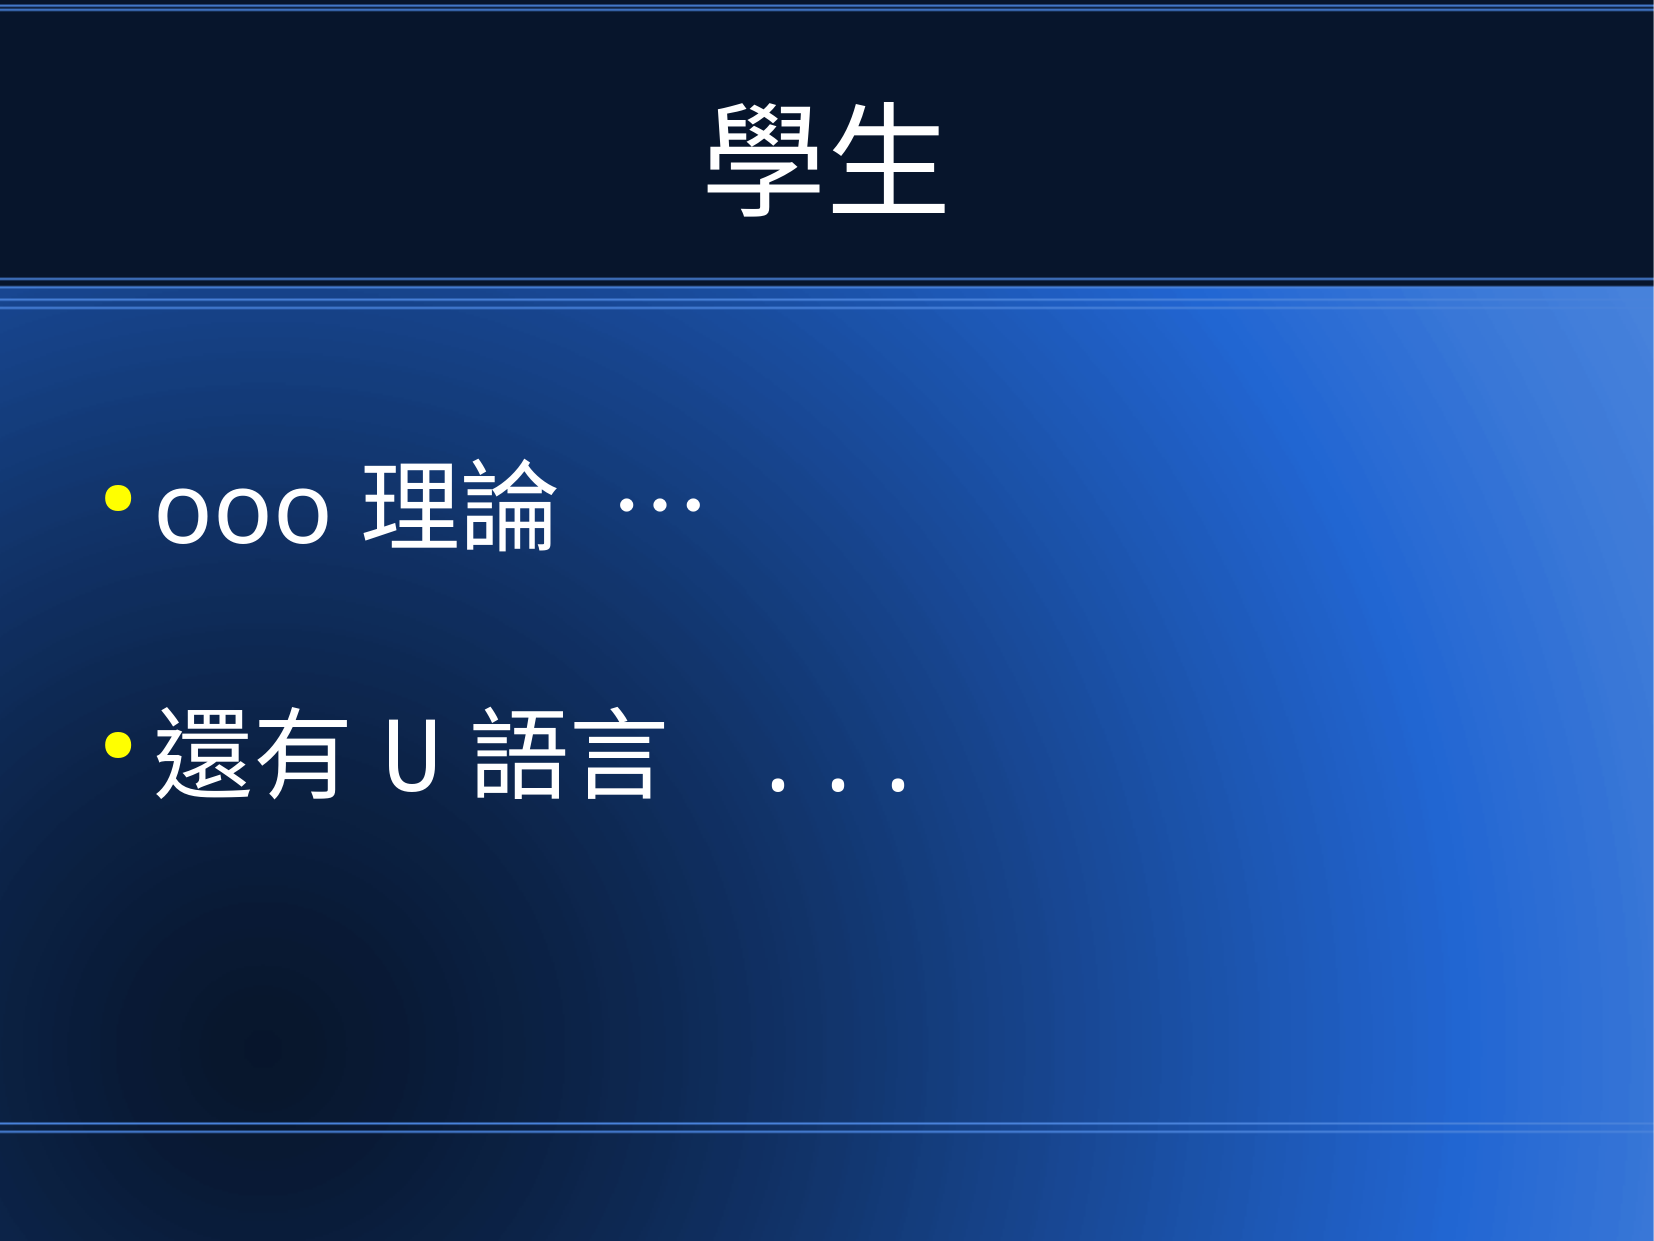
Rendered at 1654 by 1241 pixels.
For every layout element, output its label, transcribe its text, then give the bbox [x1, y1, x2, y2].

list ooo理論 … 還有U語言 ... [82, 355, 1571, 1241]
picture [0, 0, 1654, 1241]
title 學生 [82, 49, 1571, 257]
